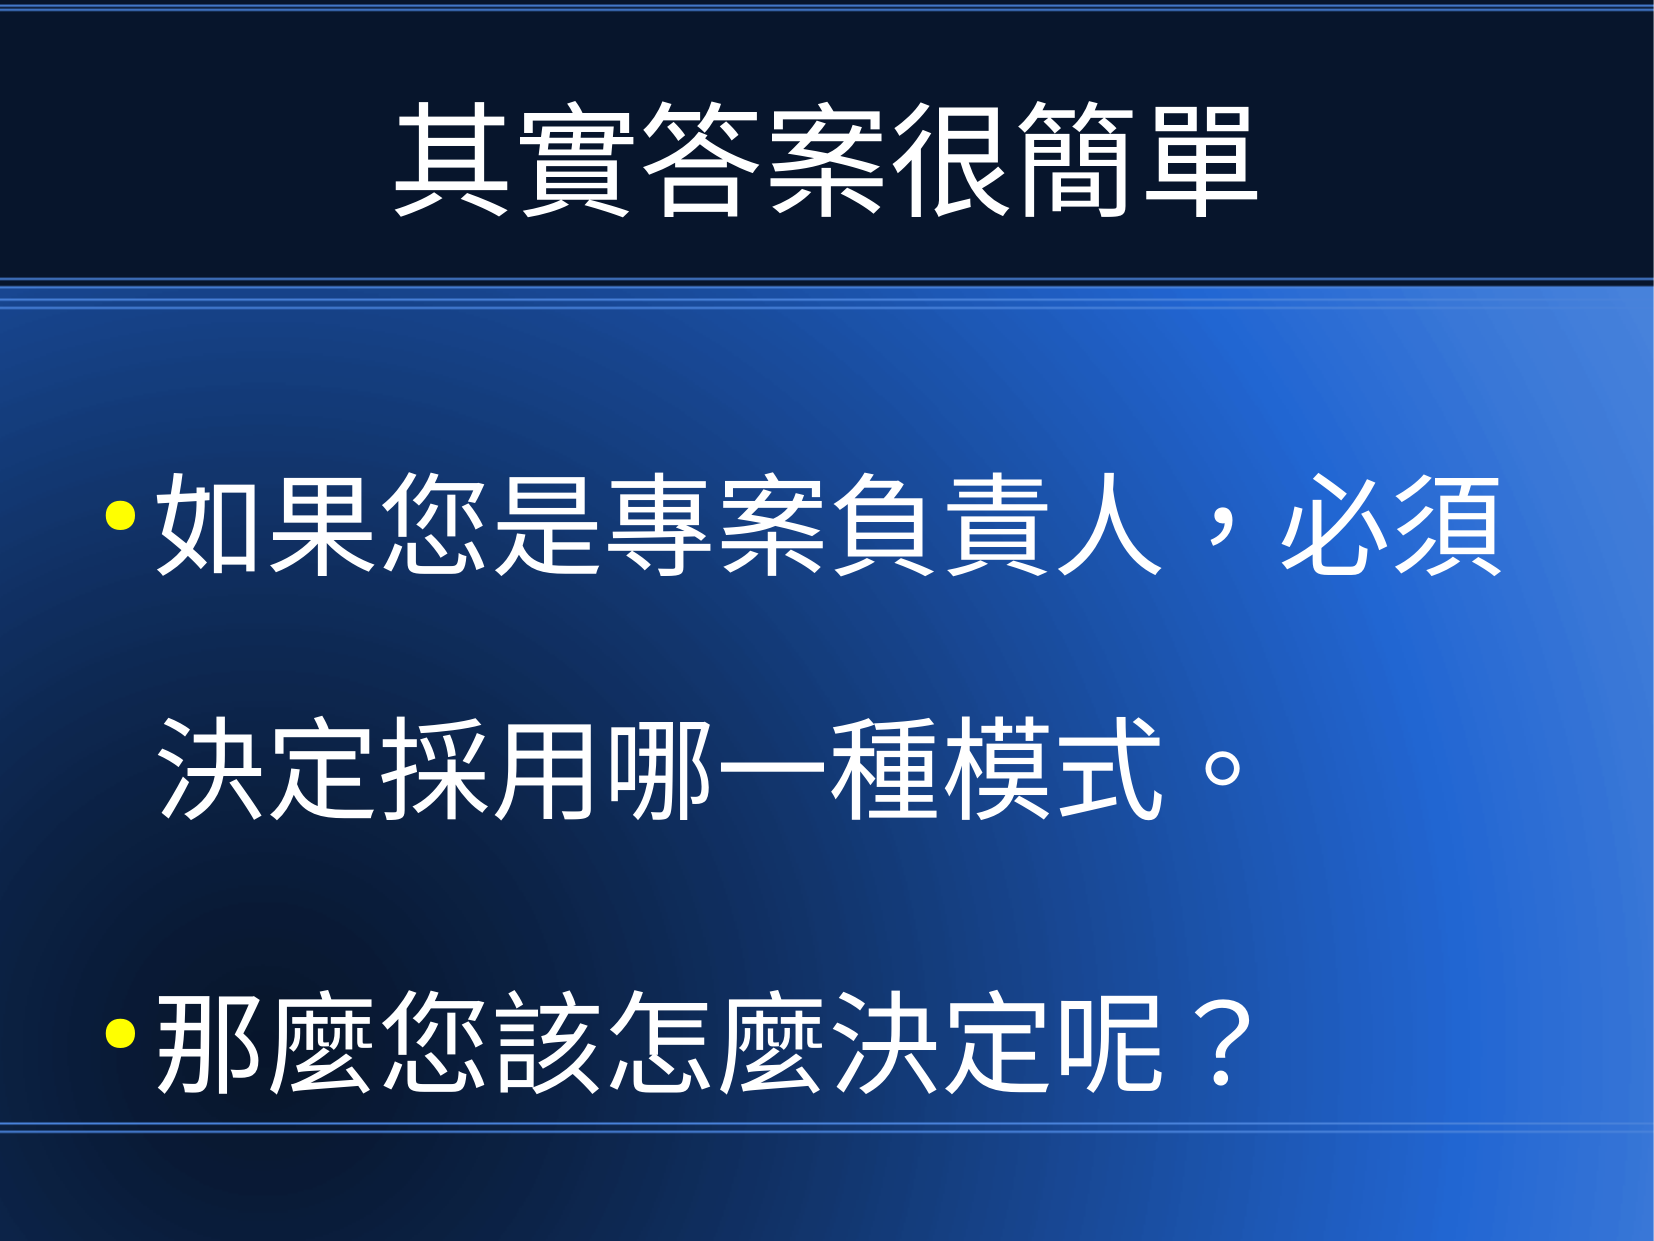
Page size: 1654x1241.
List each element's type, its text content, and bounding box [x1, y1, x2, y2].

picture [0, 0, 1654, 1241]
title 其實答案很簡單 [82, 49, 1571, 257]
list 如果您是專案負責人，必須決定採用哪一種模式。 那麼您該怎麼決定呢？ [82, 355, 1571, 1241]
